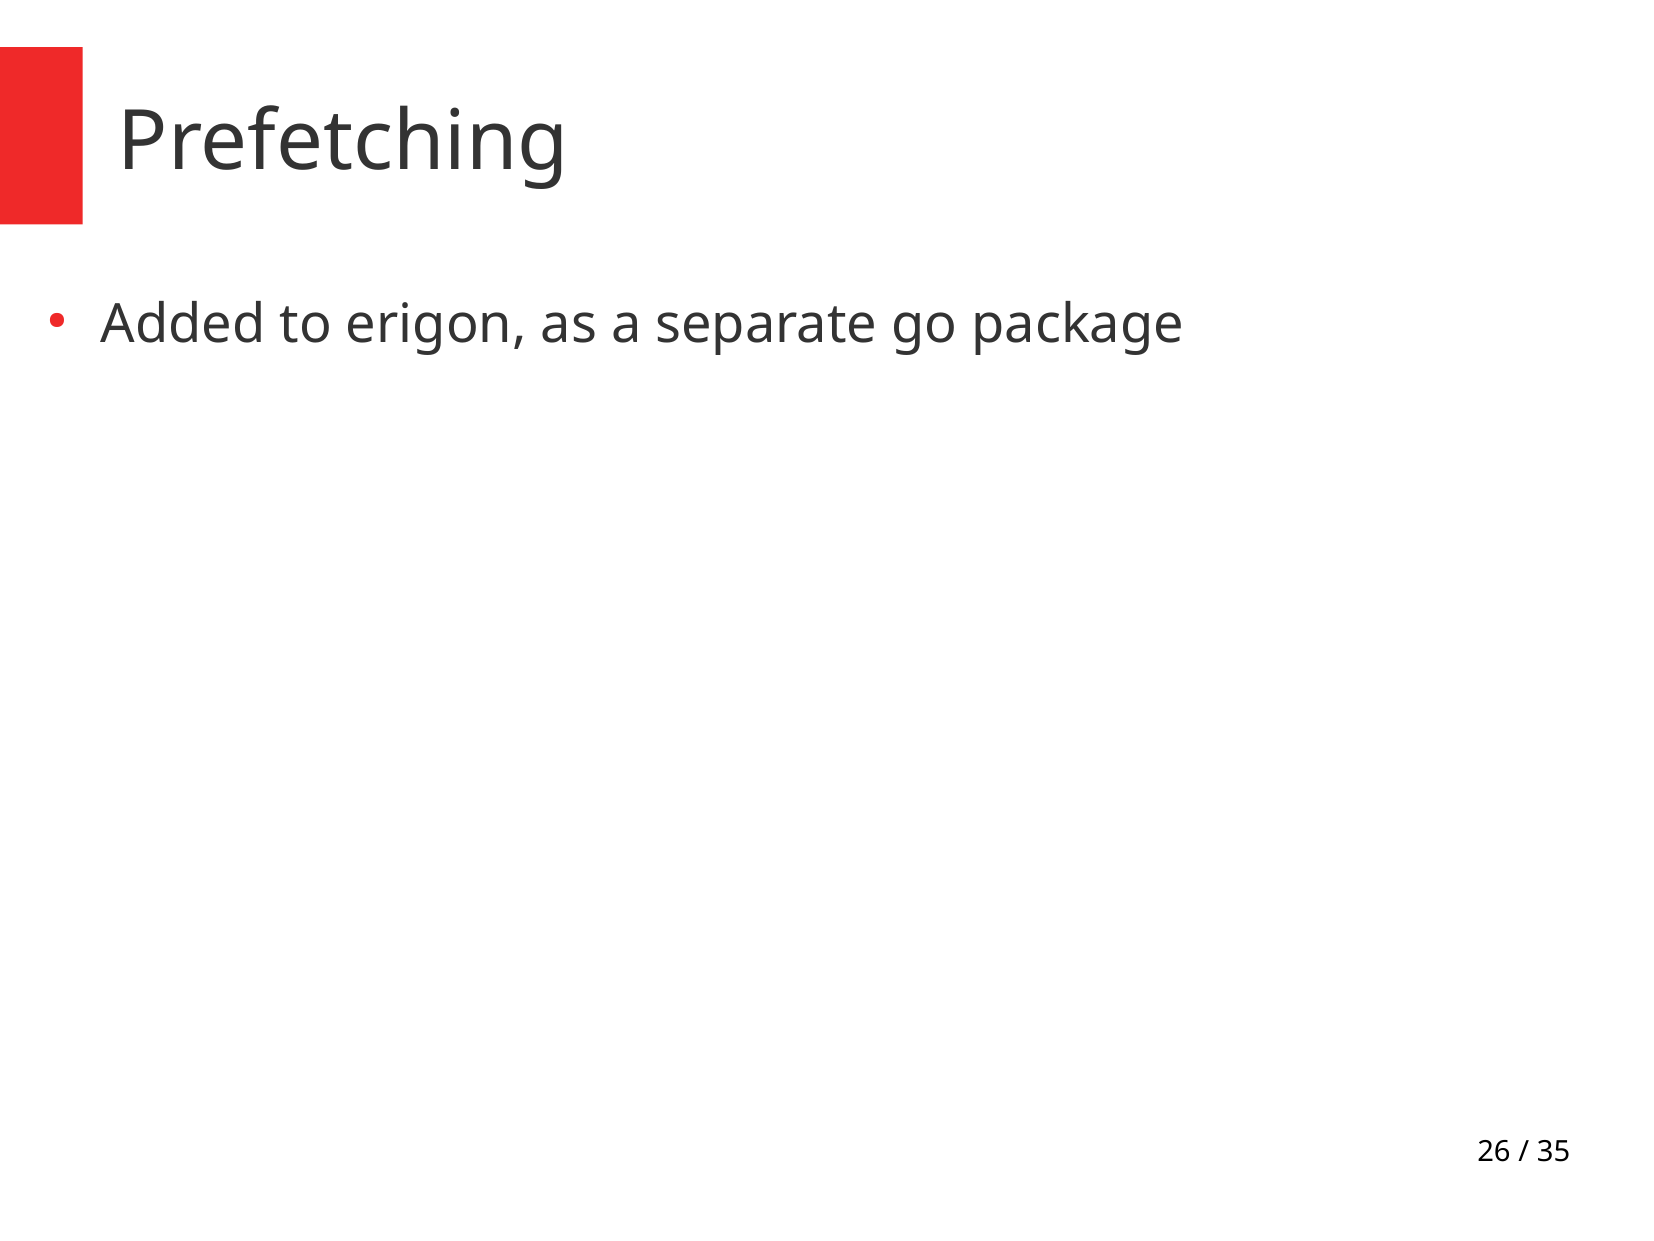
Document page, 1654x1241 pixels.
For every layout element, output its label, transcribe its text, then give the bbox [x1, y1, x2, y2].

title Prefetching [117, 33, 1571, 241]
list Added to erigon, as a separate go package [29, 285, 1620, 1111]
